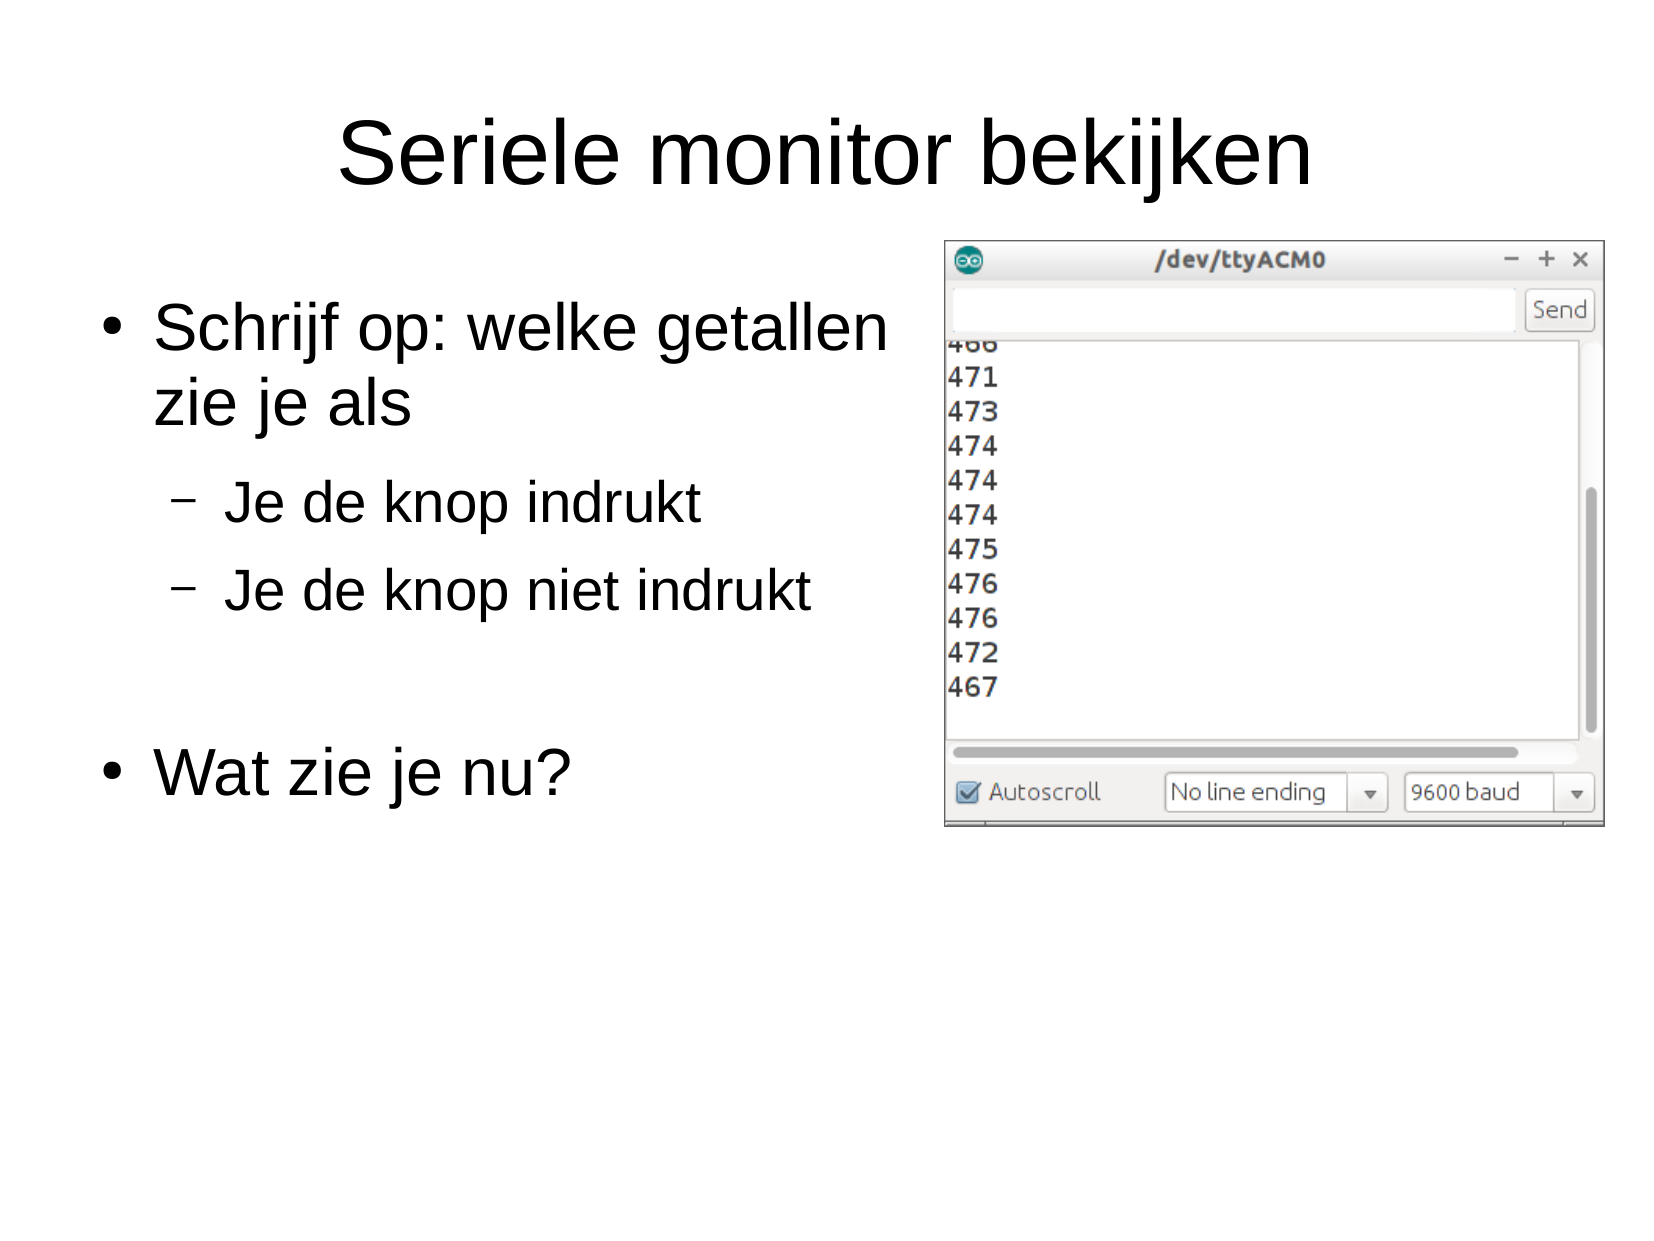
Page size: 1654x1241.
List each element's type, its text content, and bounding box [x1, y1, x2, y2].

title Seriele monitor bekijken [82, 49, 1571, 257]
list Schrijf op: welke getallen zie je als Je de knop indrukt Je de knop niet indrukt Wat zie je nu? [82, 290, 910, 1010]
picture [944, 240, 1605, 827]
